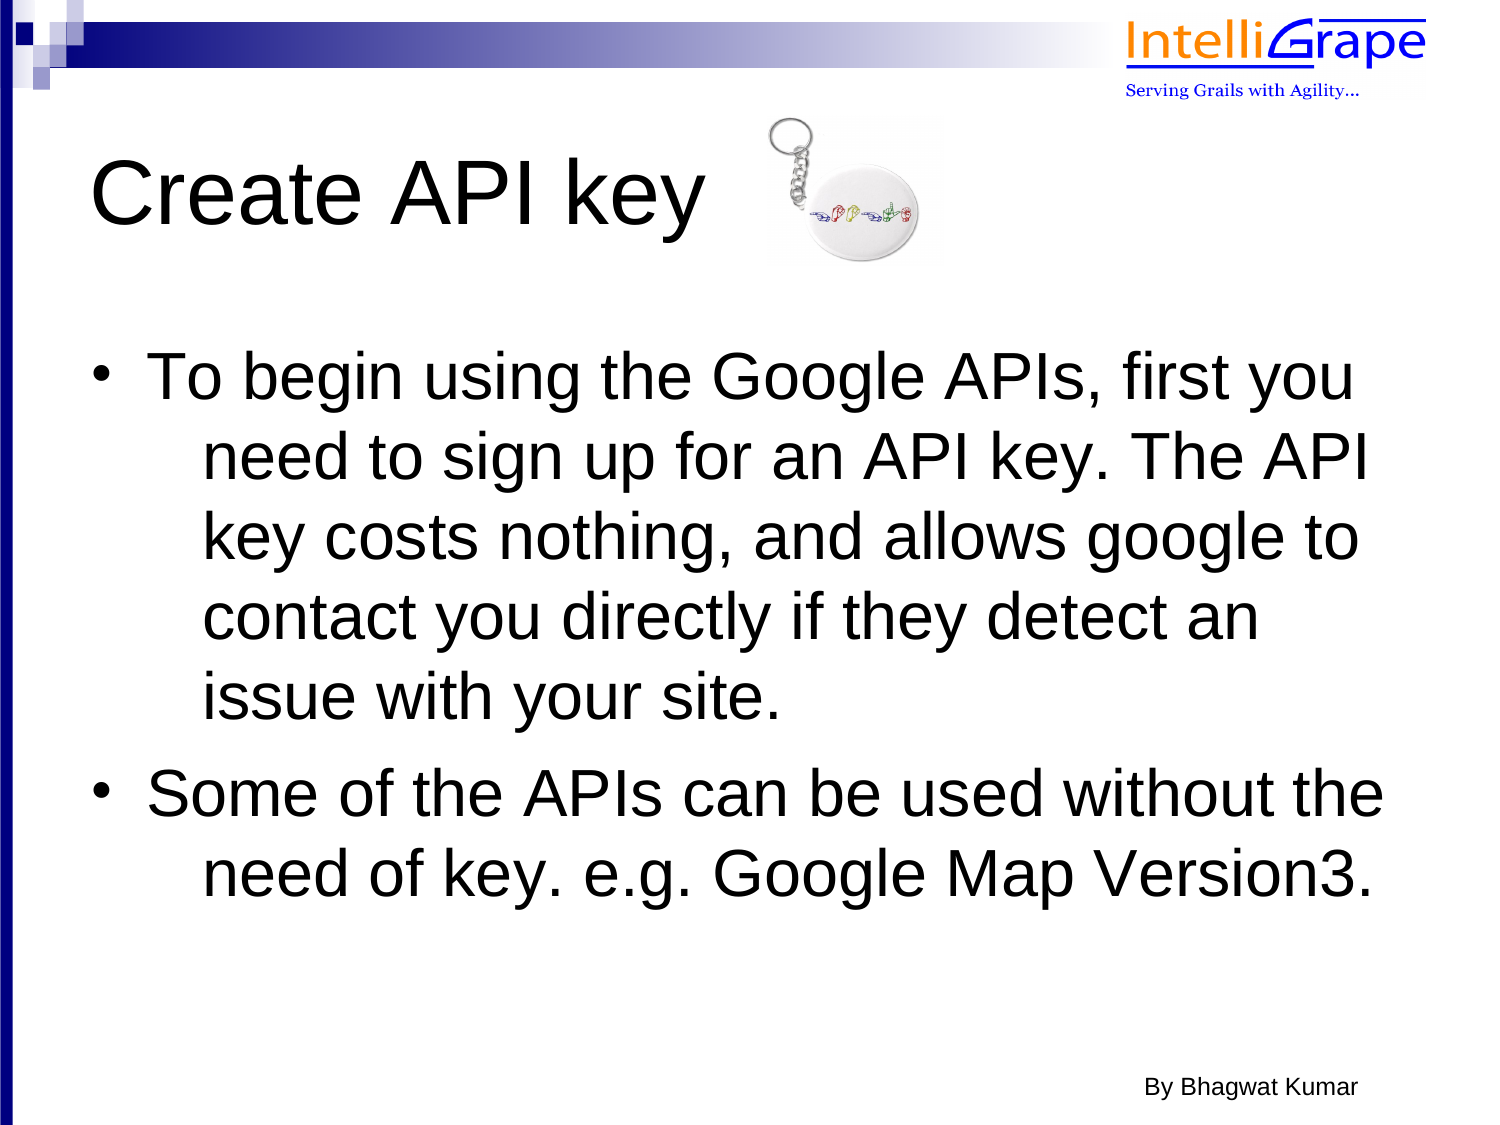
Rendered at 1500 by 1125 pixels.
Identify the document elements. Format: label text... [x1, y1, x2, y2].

list To begin using the Google APIs, first you need to sign up for an API key. The API key costs nothing, and allows google to contact you directly if they detect an issue with your site. Some of the APIs can be used without the need of key. e.g. Google Map Version3. [75, 324, 1425, 1068]
title Create API key [75, 67, 1425, 308]
picture [1125, 12, 1426, 100]
